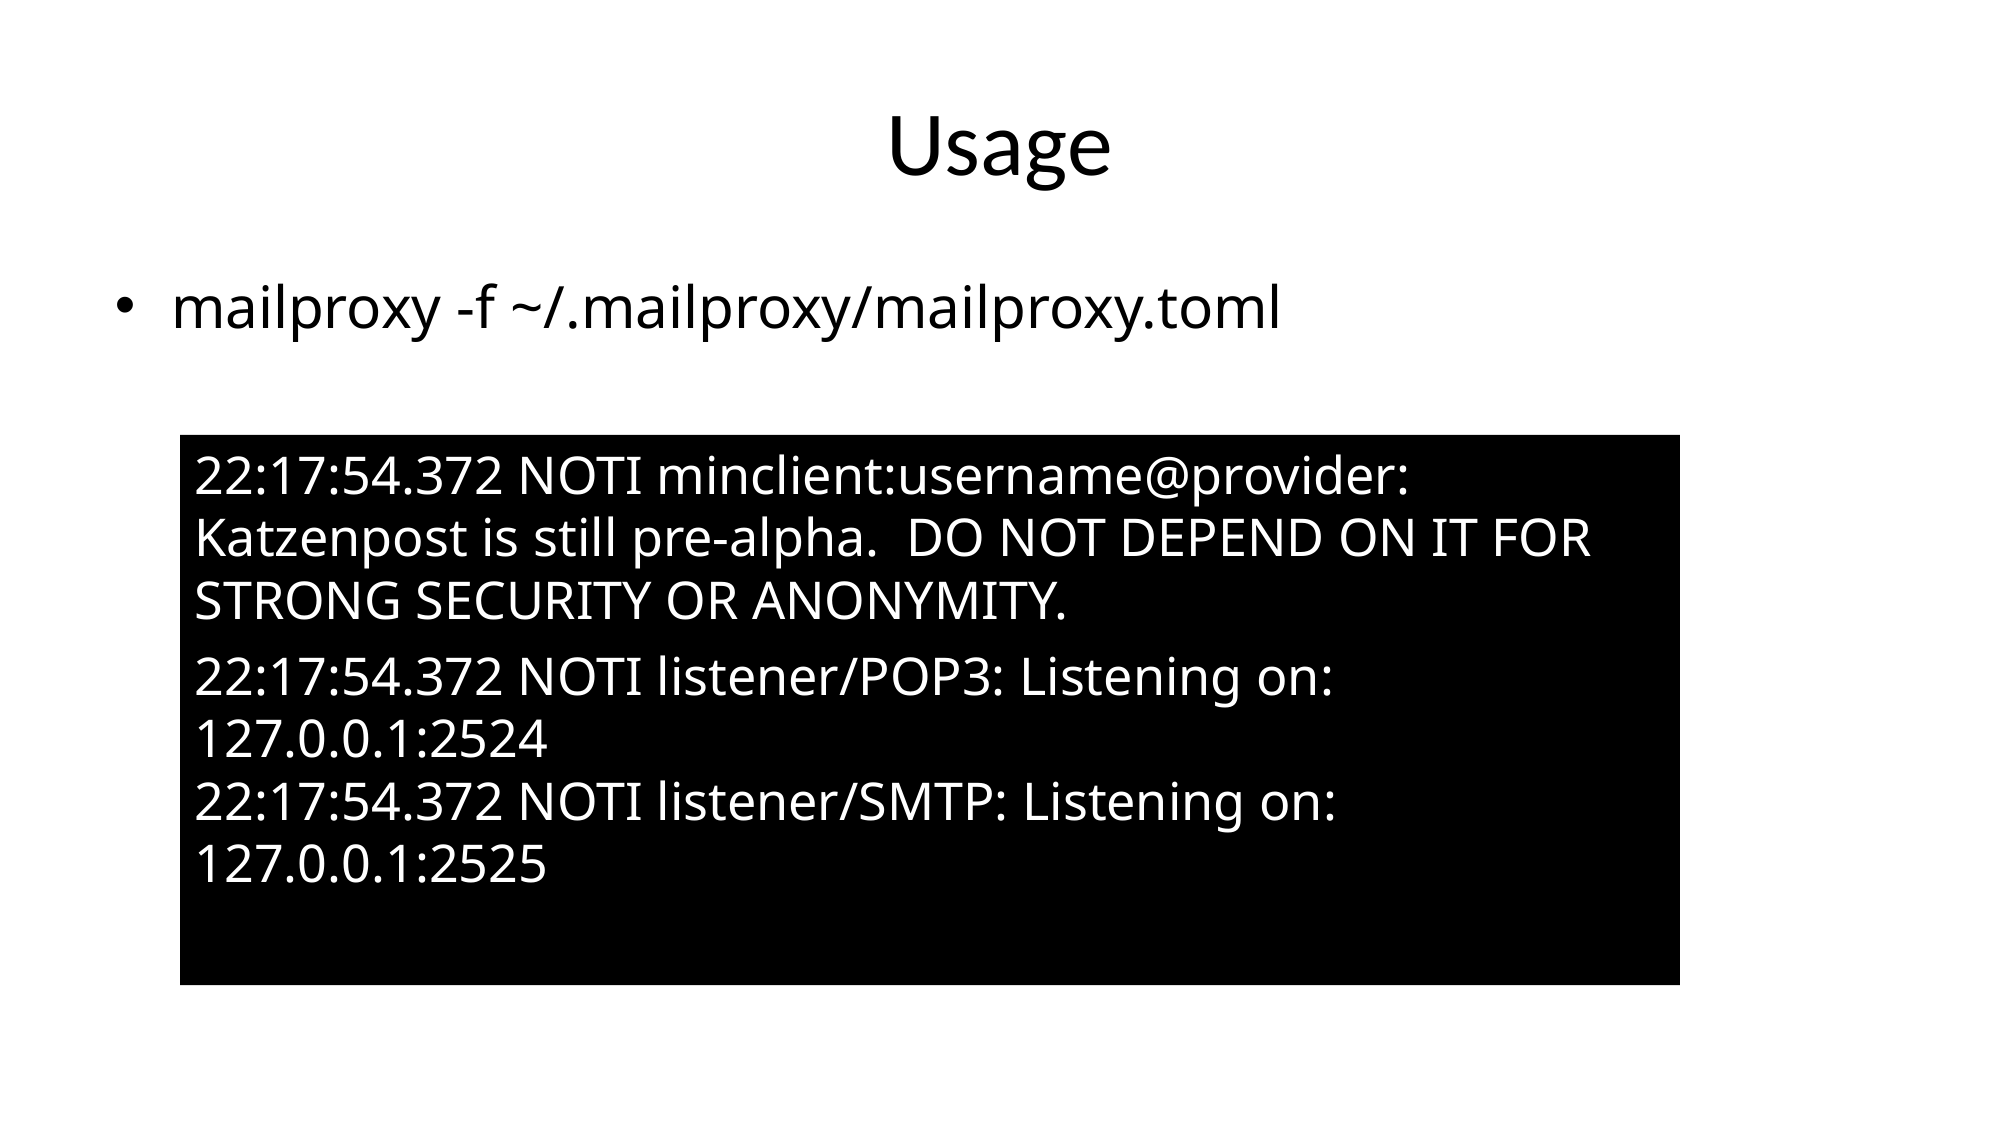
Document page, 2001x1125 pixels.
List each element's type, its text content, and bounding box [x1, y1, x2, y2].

text_box mailproxy -f ~/.mailproxy/mailproxy.toml [99, 262, 1900, 1005]
text_box Usage [99, 45, 1900, 233]
text_box 22:17:54.372 NOTI minclient:username@provider: Katzenpost is still pre-alpha. DO NOT DEPEND ON IT FOR STRONG SECURITY OR ANONYMITY. 22:17:54.372 NOTI listener/POP3: Listening on: 127.0.0.1:2524 22:17:54.372 NOTI listener/SMTP: Listening on: 127.0.0.1:2525 [180, 434, 1680, 986]
